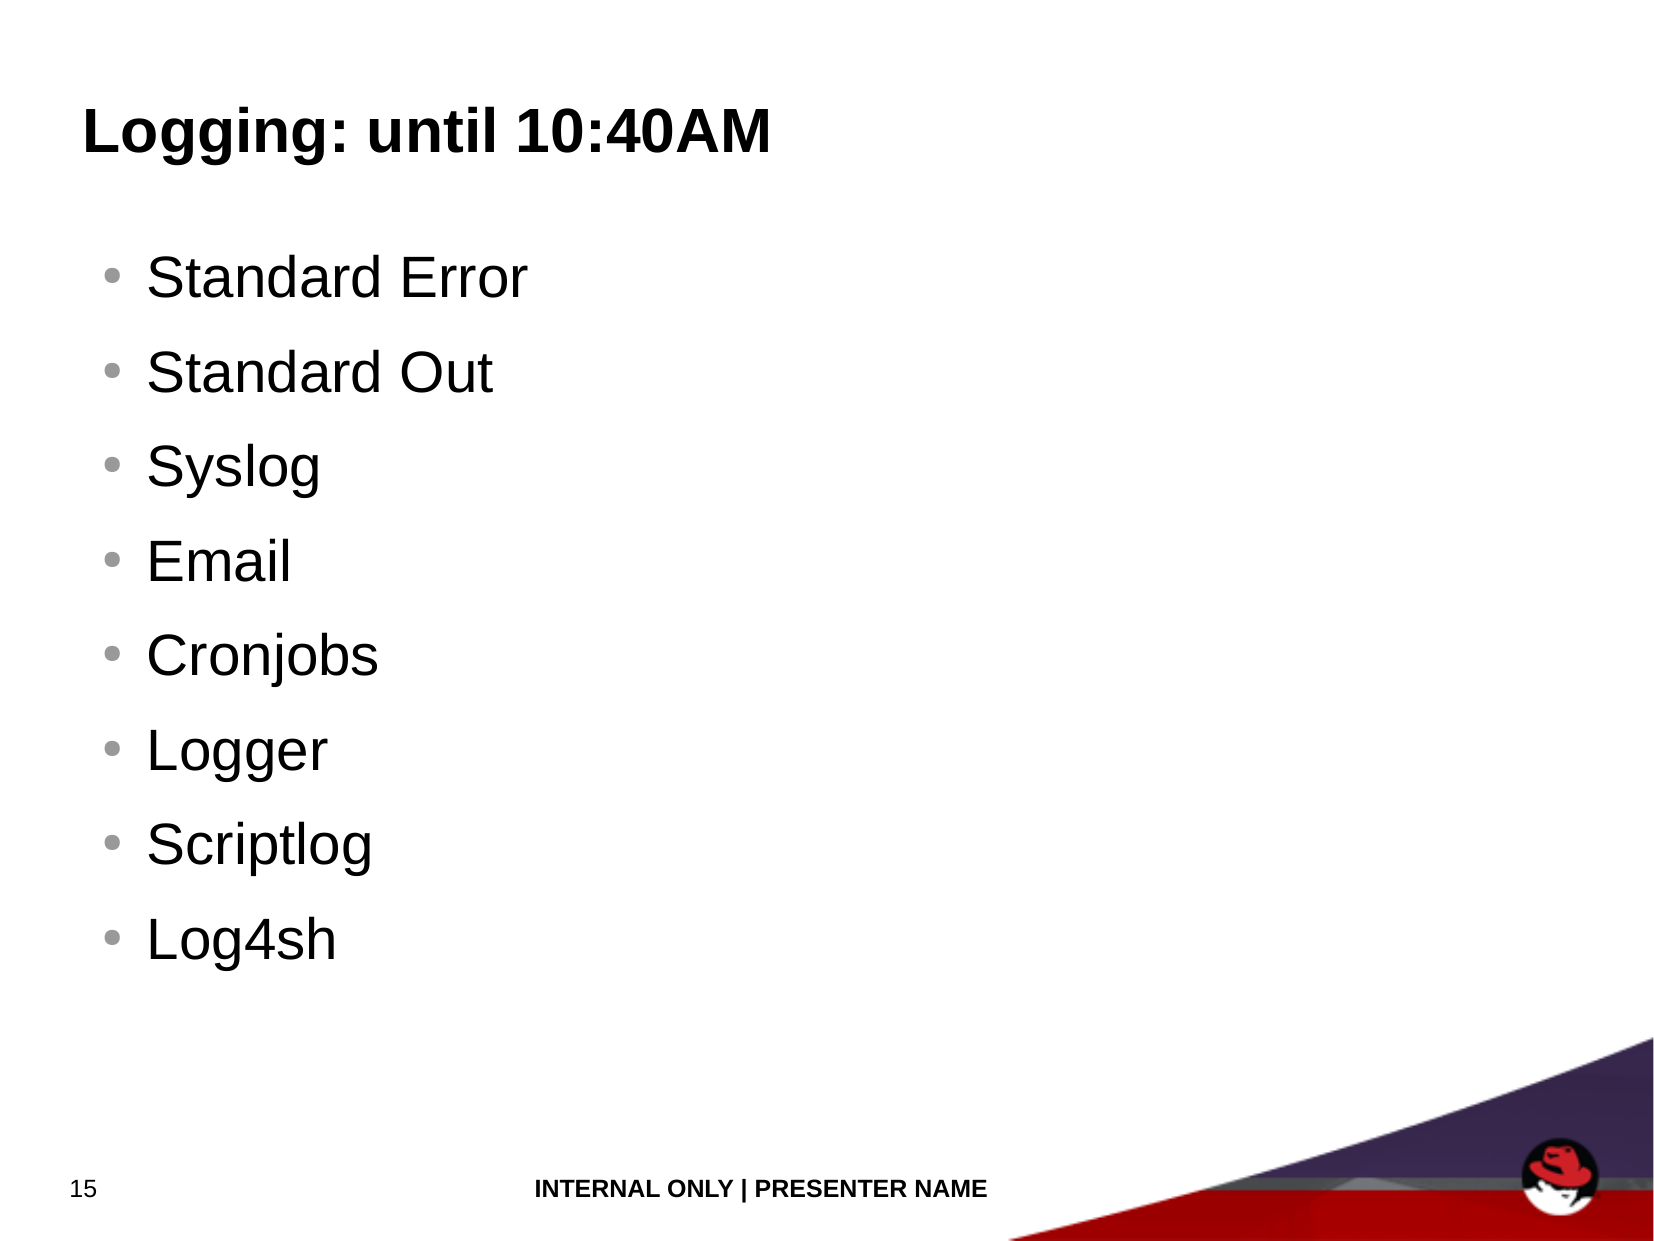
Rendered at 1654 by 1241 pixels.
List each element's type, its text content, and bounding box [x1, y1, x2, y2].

picture [1007, 1036, 1654, 1241]
list Standard Error Standard Out Syslog Email Cronjobs Logger Scriptlog Log4sh [86, 244, 814, 1039]
title Logging: until 10:40AM [82, 37, 1571, 226]
